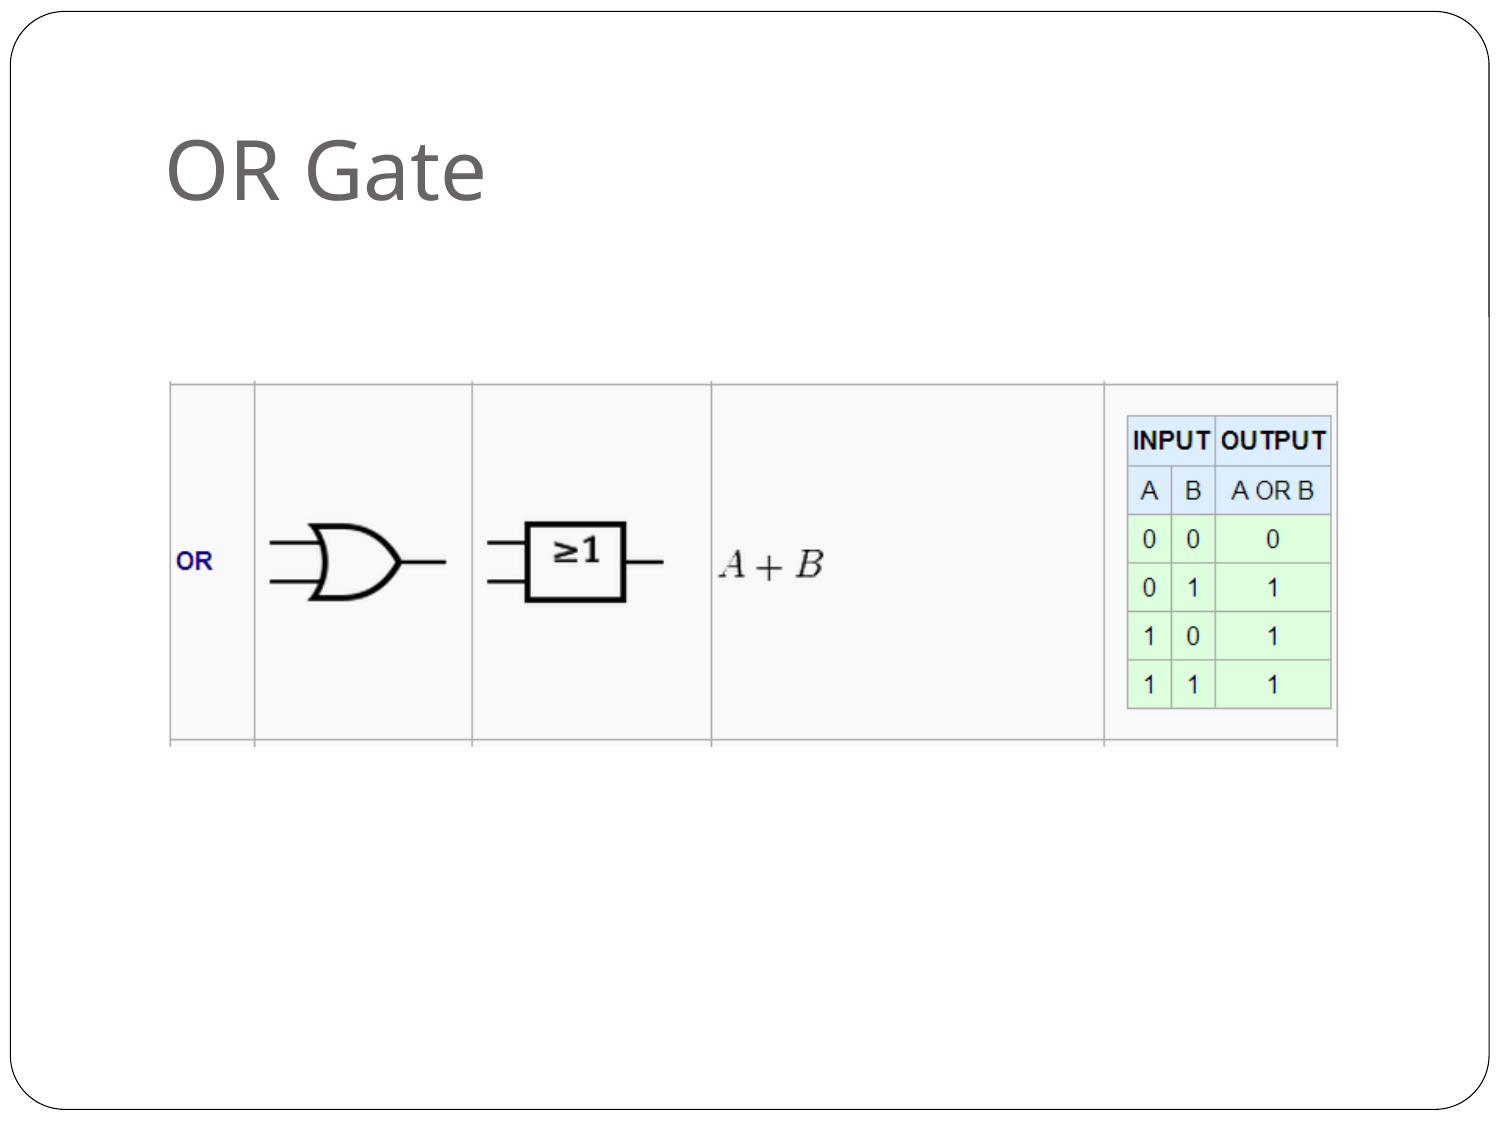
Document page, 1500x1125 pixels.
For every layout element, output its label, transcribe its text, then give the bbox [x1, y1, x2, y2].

picture [165, 381, 1343, 747]
title OR Gate [150, 9, 1426, 233]
